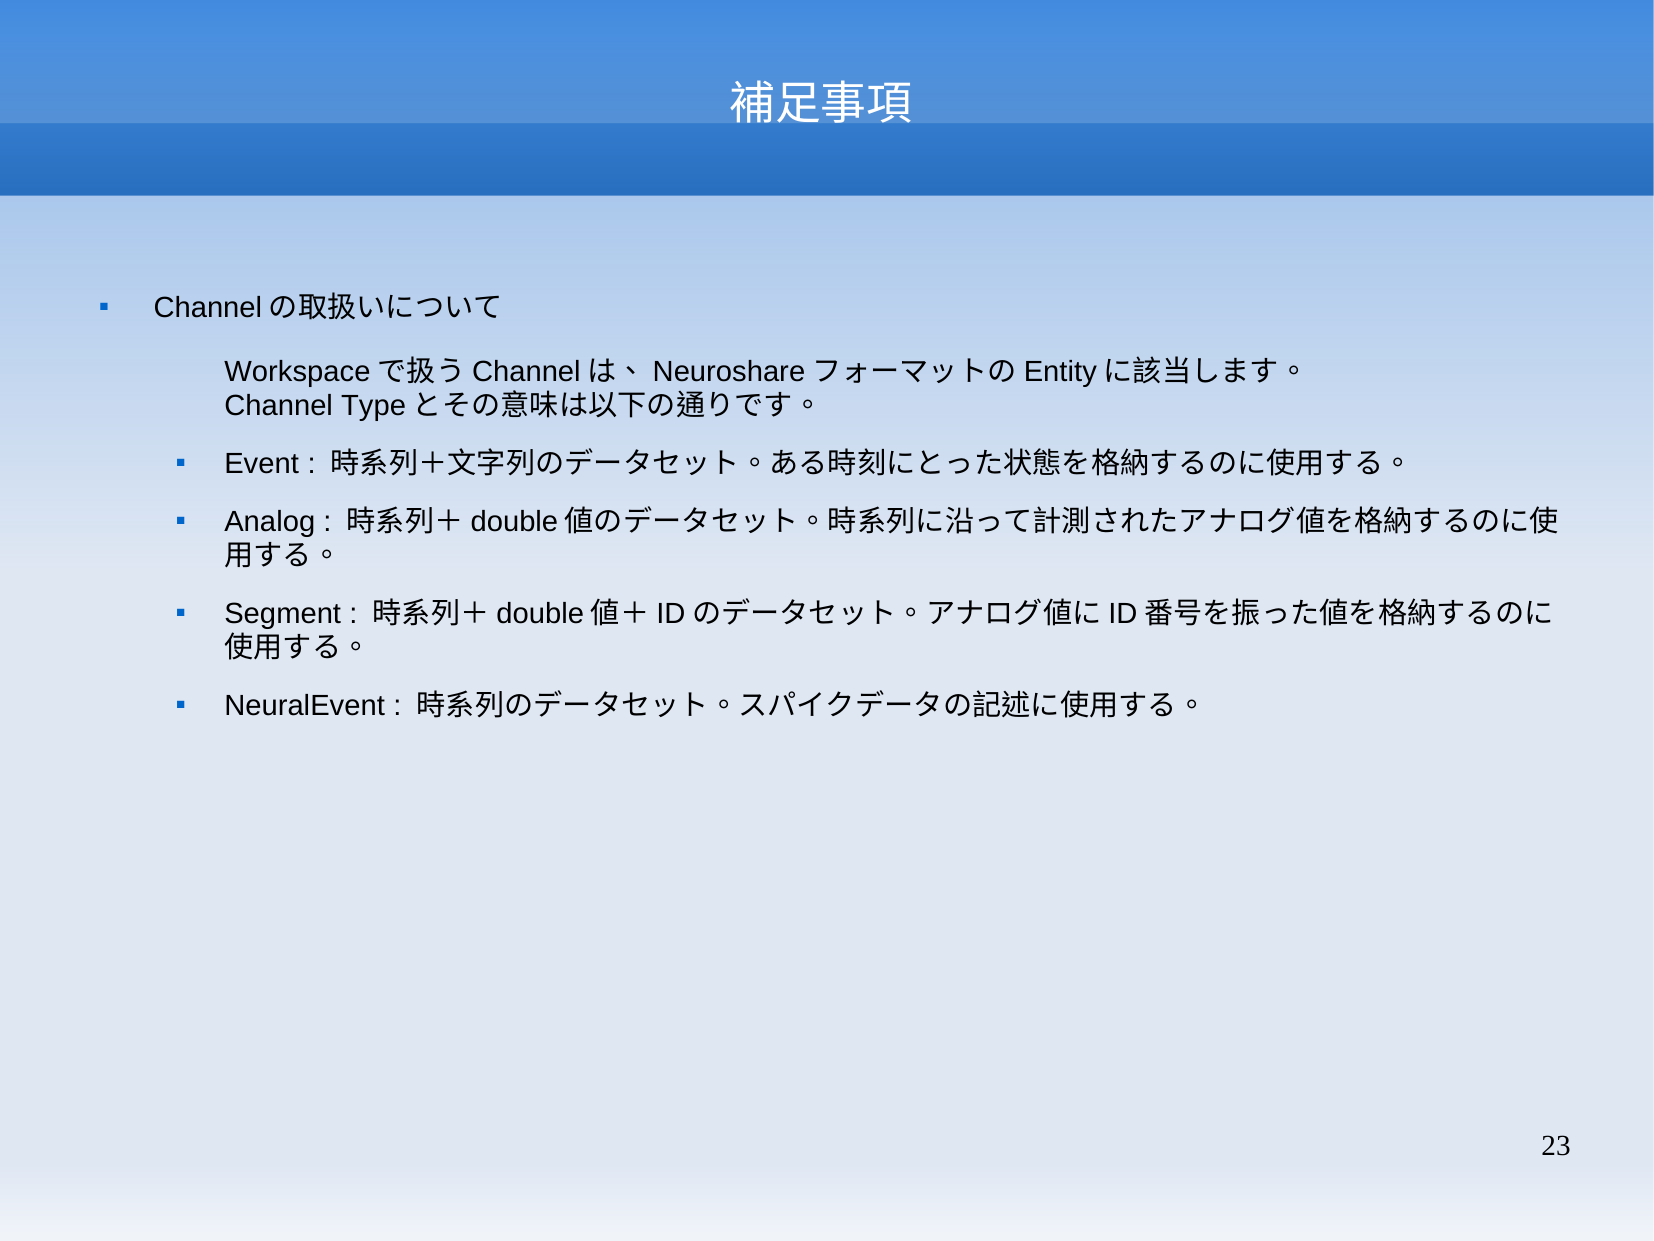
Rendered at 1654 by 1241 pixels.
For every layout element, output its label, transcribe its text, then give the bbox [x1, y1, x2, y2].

title 補足事項 [76, 0, 1565, 208]
picture [0, 0, 1654, 1241]
list Channelの取扱いについて Workspaceで扱うChannelは、NeuroshareフォーマットのEntityに該当します。 Channel Typeとその意味は以下の通りです。 Event : 時系列＋文字列のデータセット。ある時刻にとった状態を格納するのに使用する。 Analog : 時系列＋double値のデータセット。時系列に沿って計測されたアナログ値を格納するのに使用する。 Segment : 時系列＋double値＋IDのデータセット。アナログ値にID番号を振った値を格納するのに使用する。 NeuralEvent : 時系列のデータセット。スパイクデータの記述に使用する。 [82, 290, 1571, 1109]
